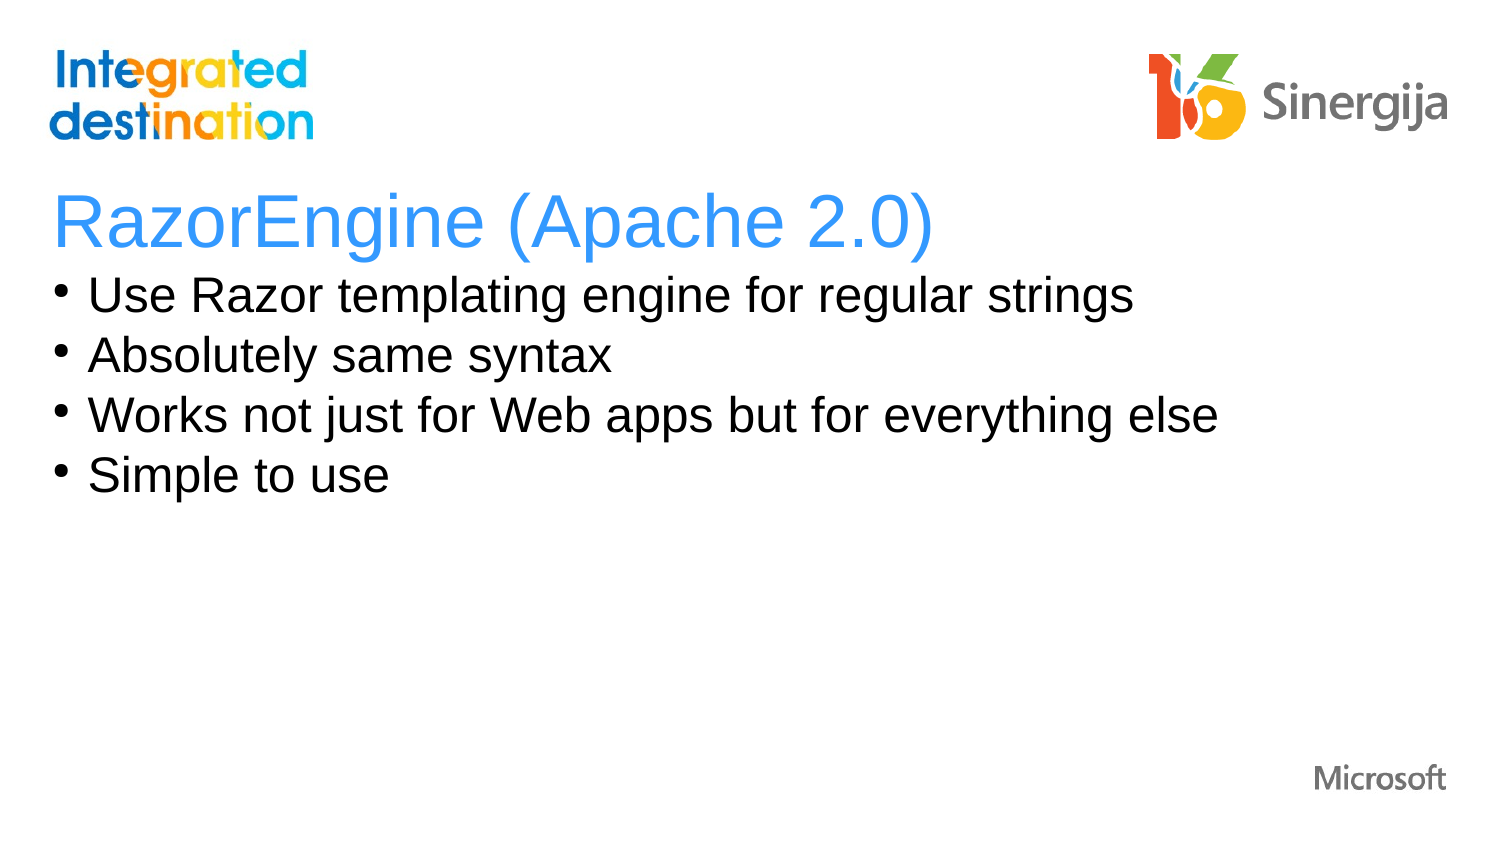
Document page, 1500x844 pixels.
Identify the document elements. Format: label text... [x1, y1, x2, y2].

picture [1315, 764, 1500, 844]
text_box RazorEngine (Apache 2.0) Use Razor templating engine for regular strings Absolutely same syntax Works not just for Web apps but for everything else Simple to use [37, 165, 1439, 815]
picture [0, 0, 313, 140]
picture [1149, 0, 1500, 140]
